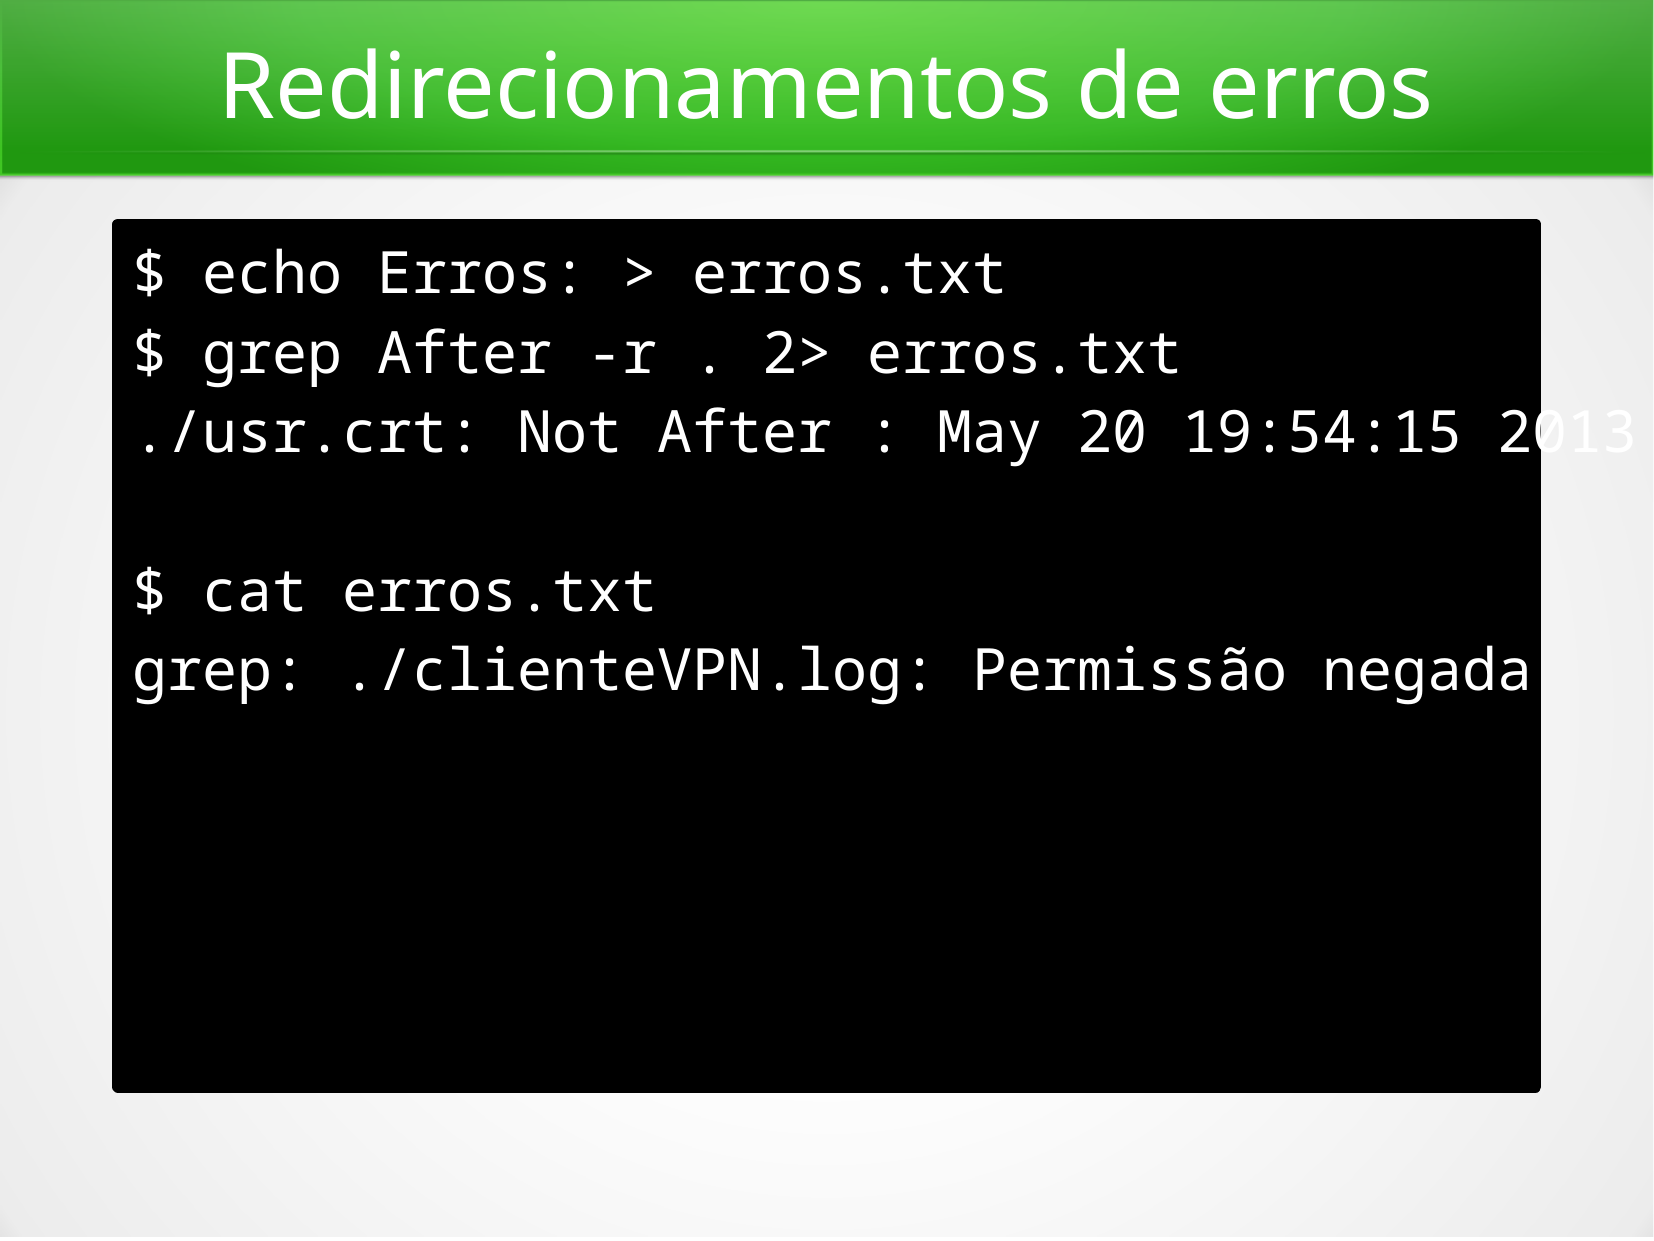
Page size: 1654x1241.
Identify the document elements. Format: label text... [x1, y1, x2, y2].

title Redirecionamentos de erros [82, 11, 1571, 154]
text_box $ echo Erros: > erros.txt $ grep After -r . 2> erros.txt ./usr.crt: Not After : May 20 19:54:15 2013 GMT $ cat erros.txt grep: ./clienteVPN.log: Permissão negada [118, 224, 1536, 1087]
picture [0, 0, 1654, 1237]
